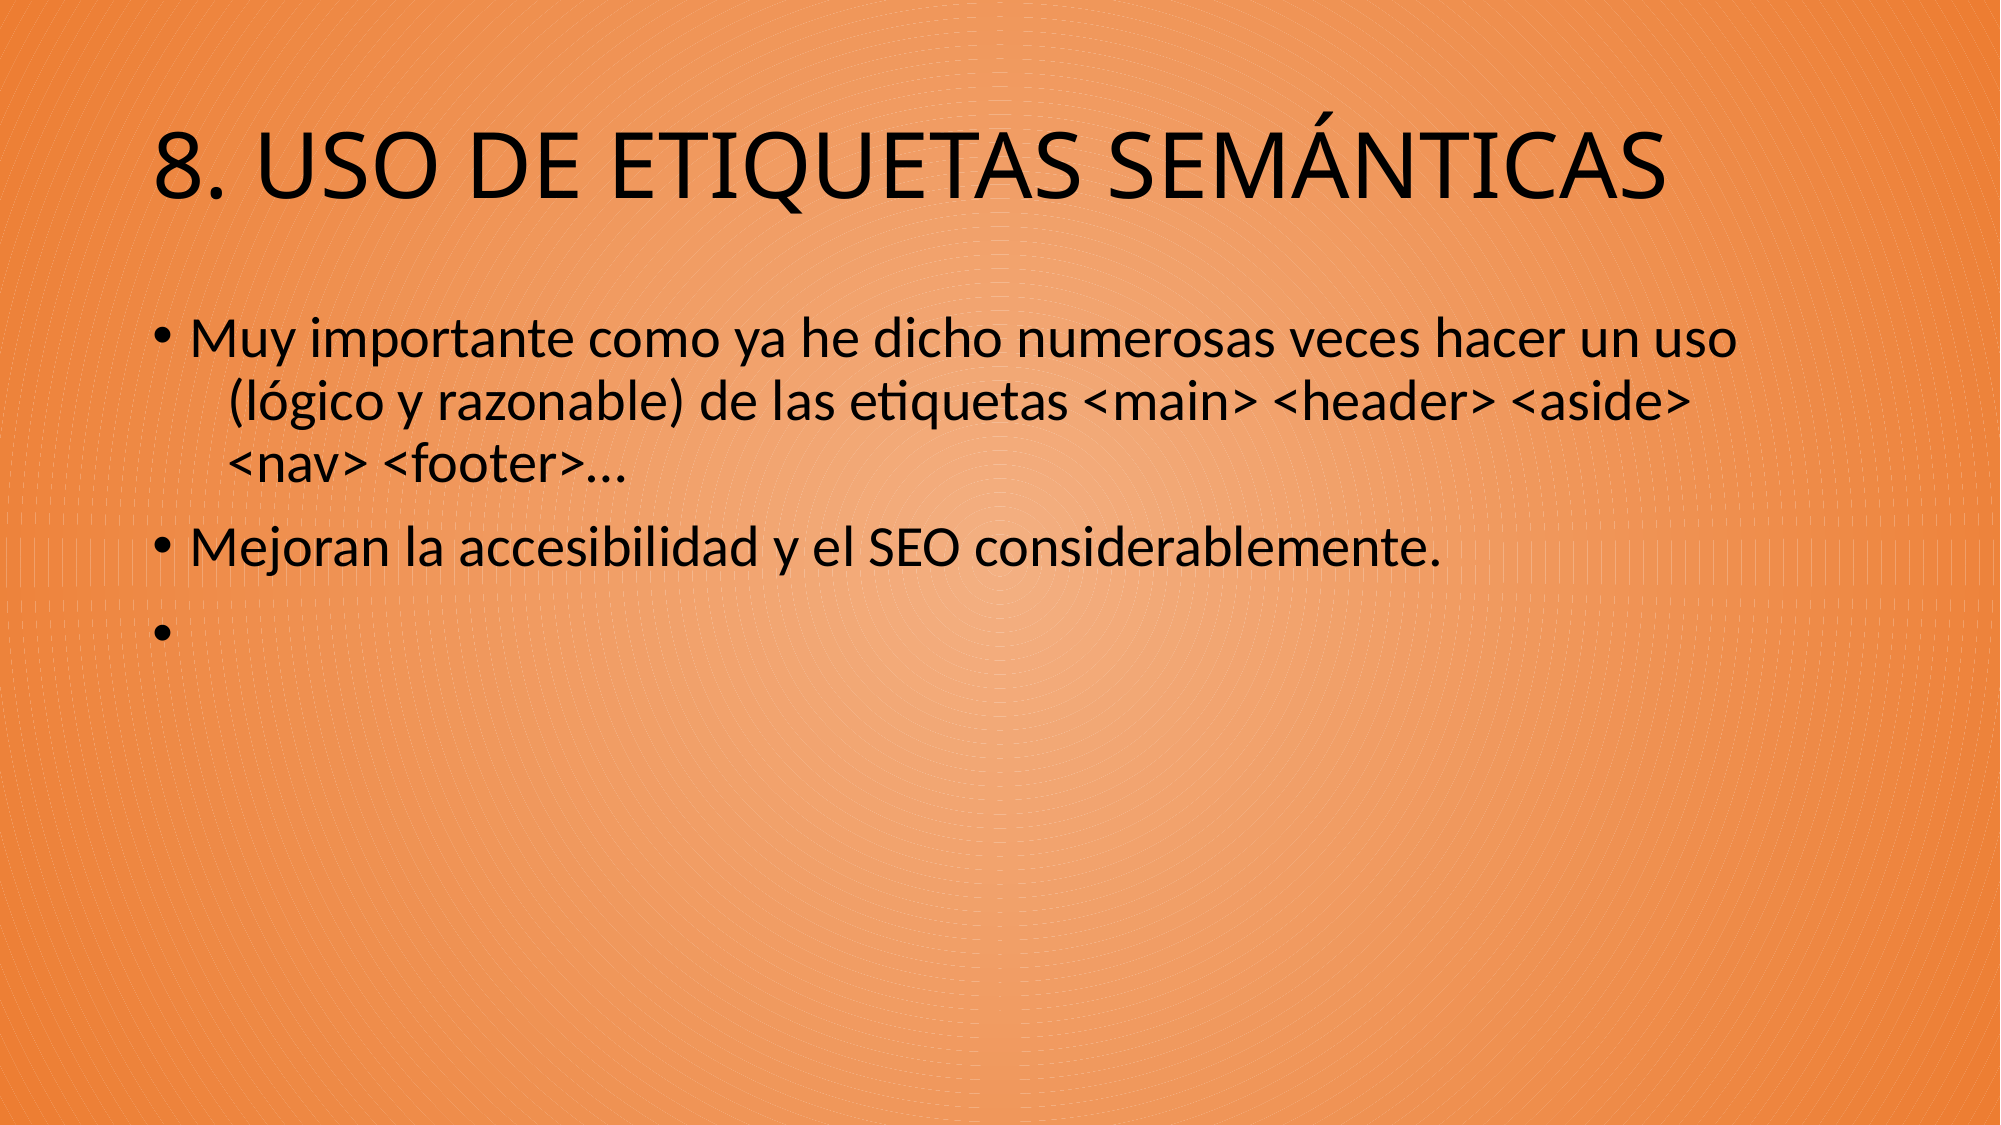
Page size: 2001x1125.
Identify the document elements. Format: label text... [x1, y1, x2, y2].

list Muy importante como ya he dicho numerosas veces hacer un uso (lógico y razonable) de las etiquetas <main> <header> <aside> <nav> <footer>… Mejoran la accesibilidad y el SEO considerablemente. [137, 299, 1863, 1014]
title 8. USO DE ETIQUETAS SEMÁNTICAS [137, 59, 1863, 278]
